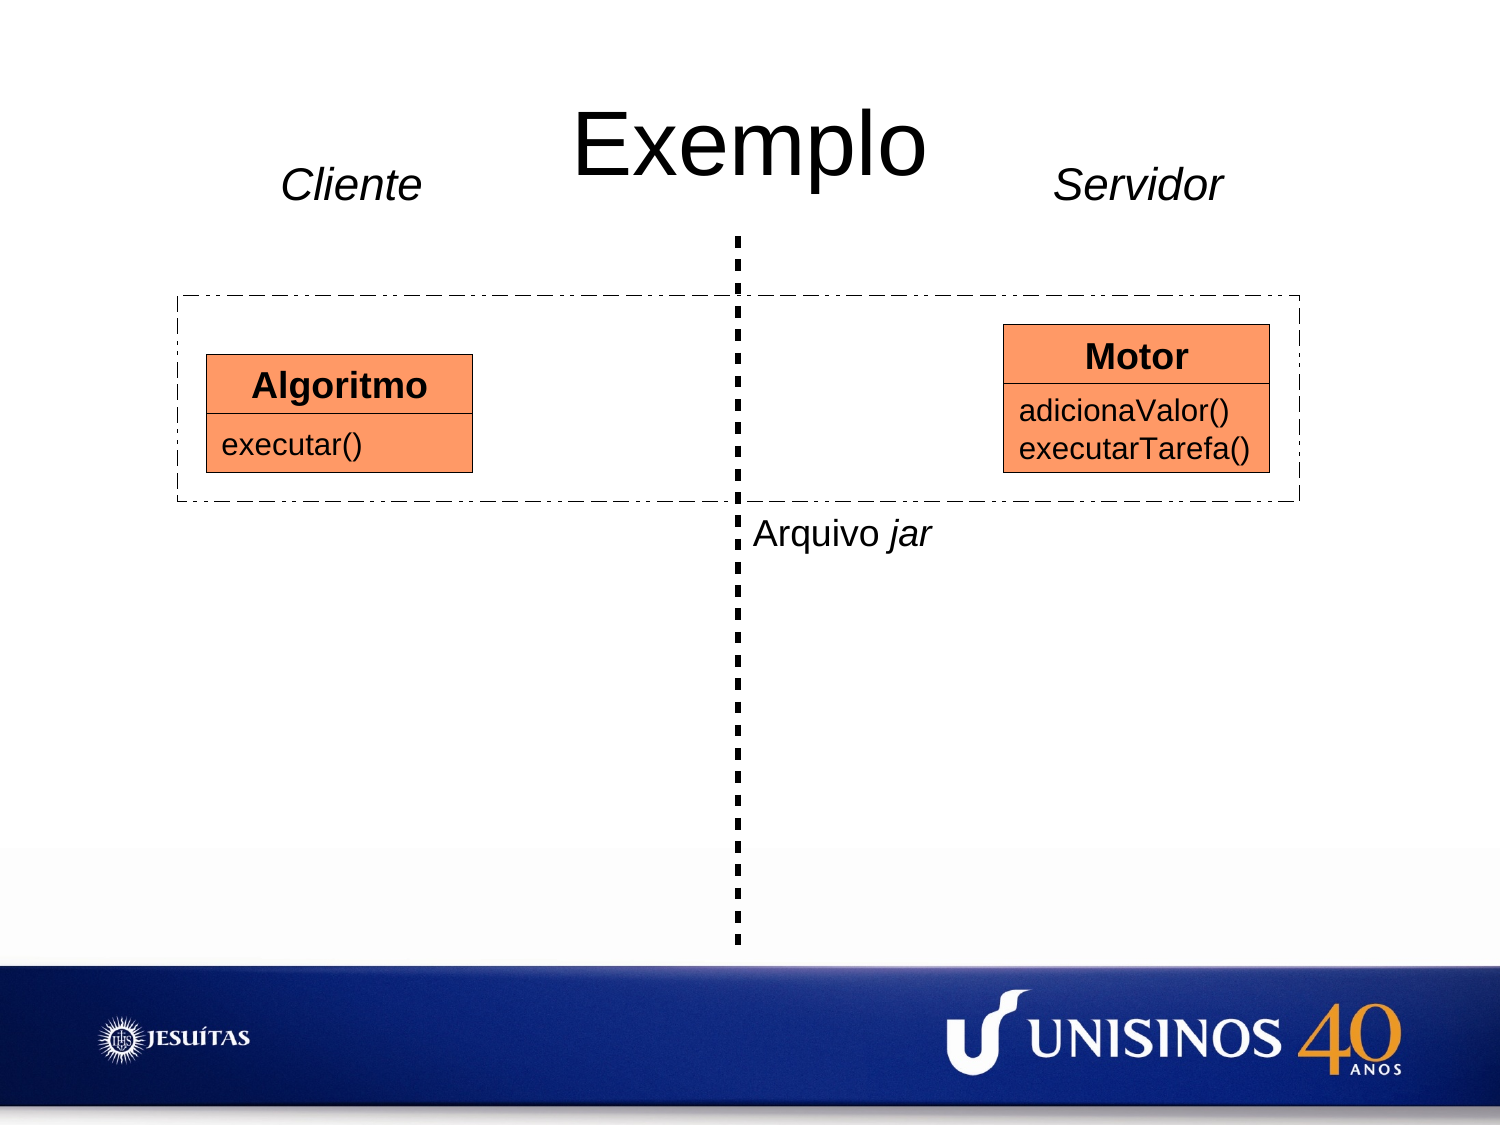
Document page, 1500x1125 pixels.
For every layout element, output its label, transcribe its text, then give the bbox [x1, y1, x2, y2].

text_box Arquivo jar [738, 501, 1123, 562]
text_box executar() [206, 413, 473, 473]
text_box adicionaValor() executarTarefa() [1003, 383, 1270, 473]
title Exemplo [75, 45, 1426, 233]
text_box Motor [1003, 324, 1270, 383]
text_box Algoritmo [206, 354, 473, 413]
text_box Cliente [265, 147, 439, 218]
text_box Servidor [1038, 147, 1239, 218]
picture [0, 848, 1500, 1125]
